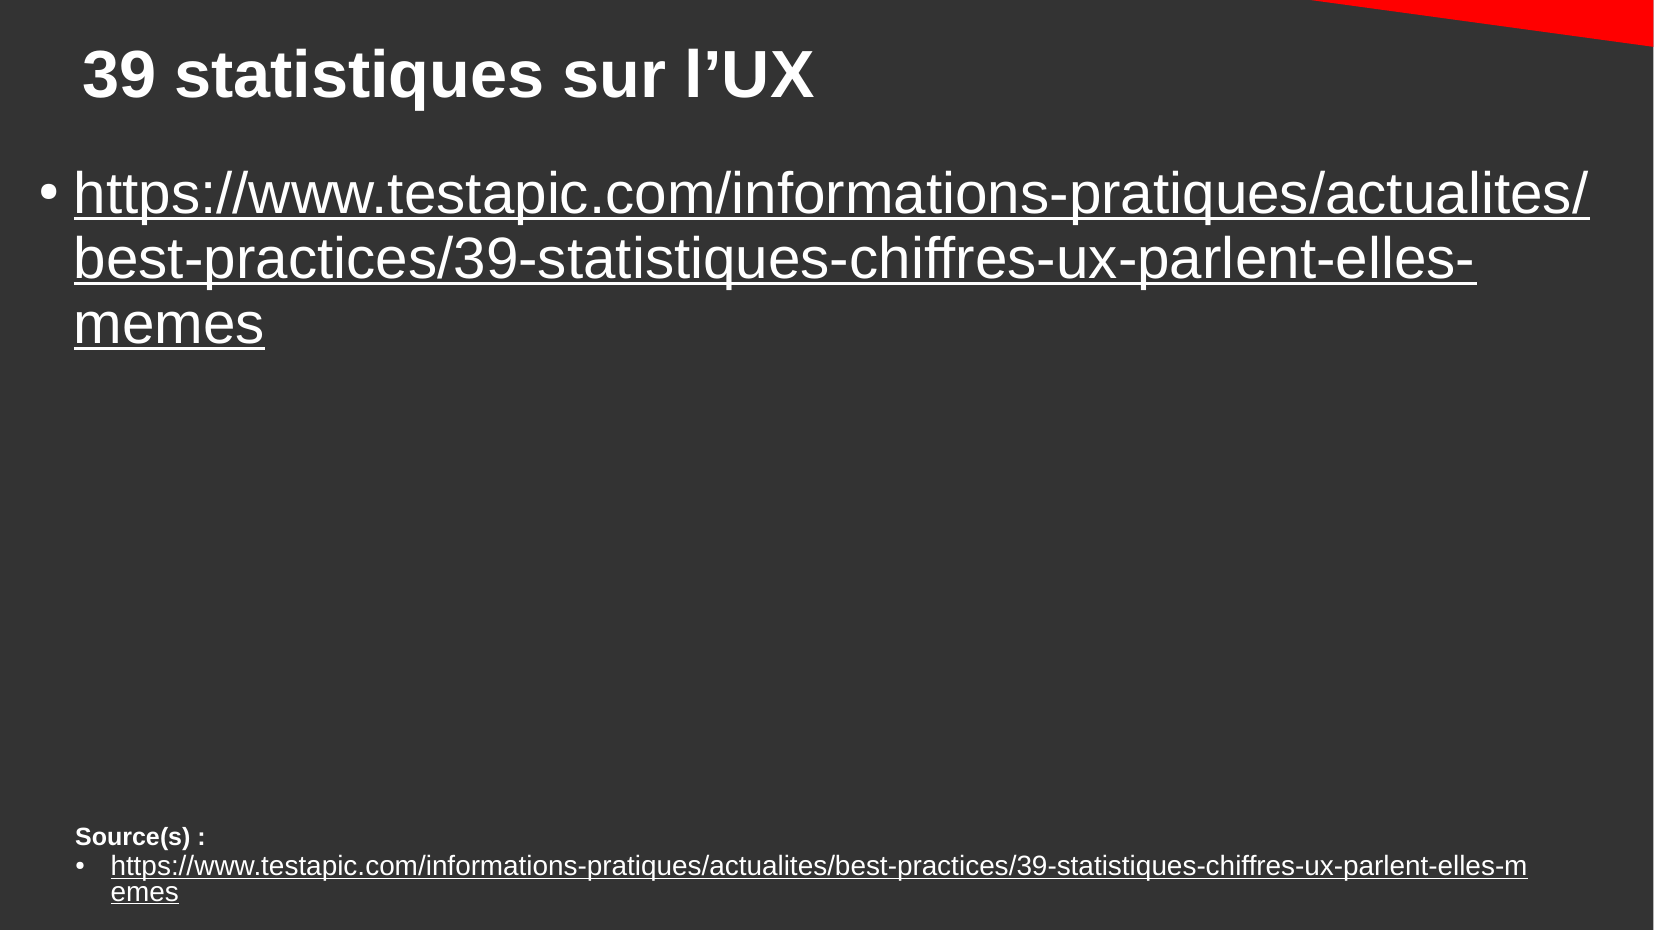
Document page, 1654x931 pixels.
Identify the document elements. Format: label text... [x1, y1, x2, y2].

text_box Source(s) : https://www.testapic.com/informations-pratiques/actualites/best-practices/39-statistiques-chiffres-ux-parlent-elles-memes [60, 815, 1546, 898]
title 39 statistiques sur l’UX [82, 37, 1571, 114]
text_box [1310, 0, 1654, 47]
text_box https://www.testapic.com/informations-pratiques/actualites/best-practices/39-statistiques-chiffres-ux-parlent-elles-memes [23, 153, 1642, 364]
